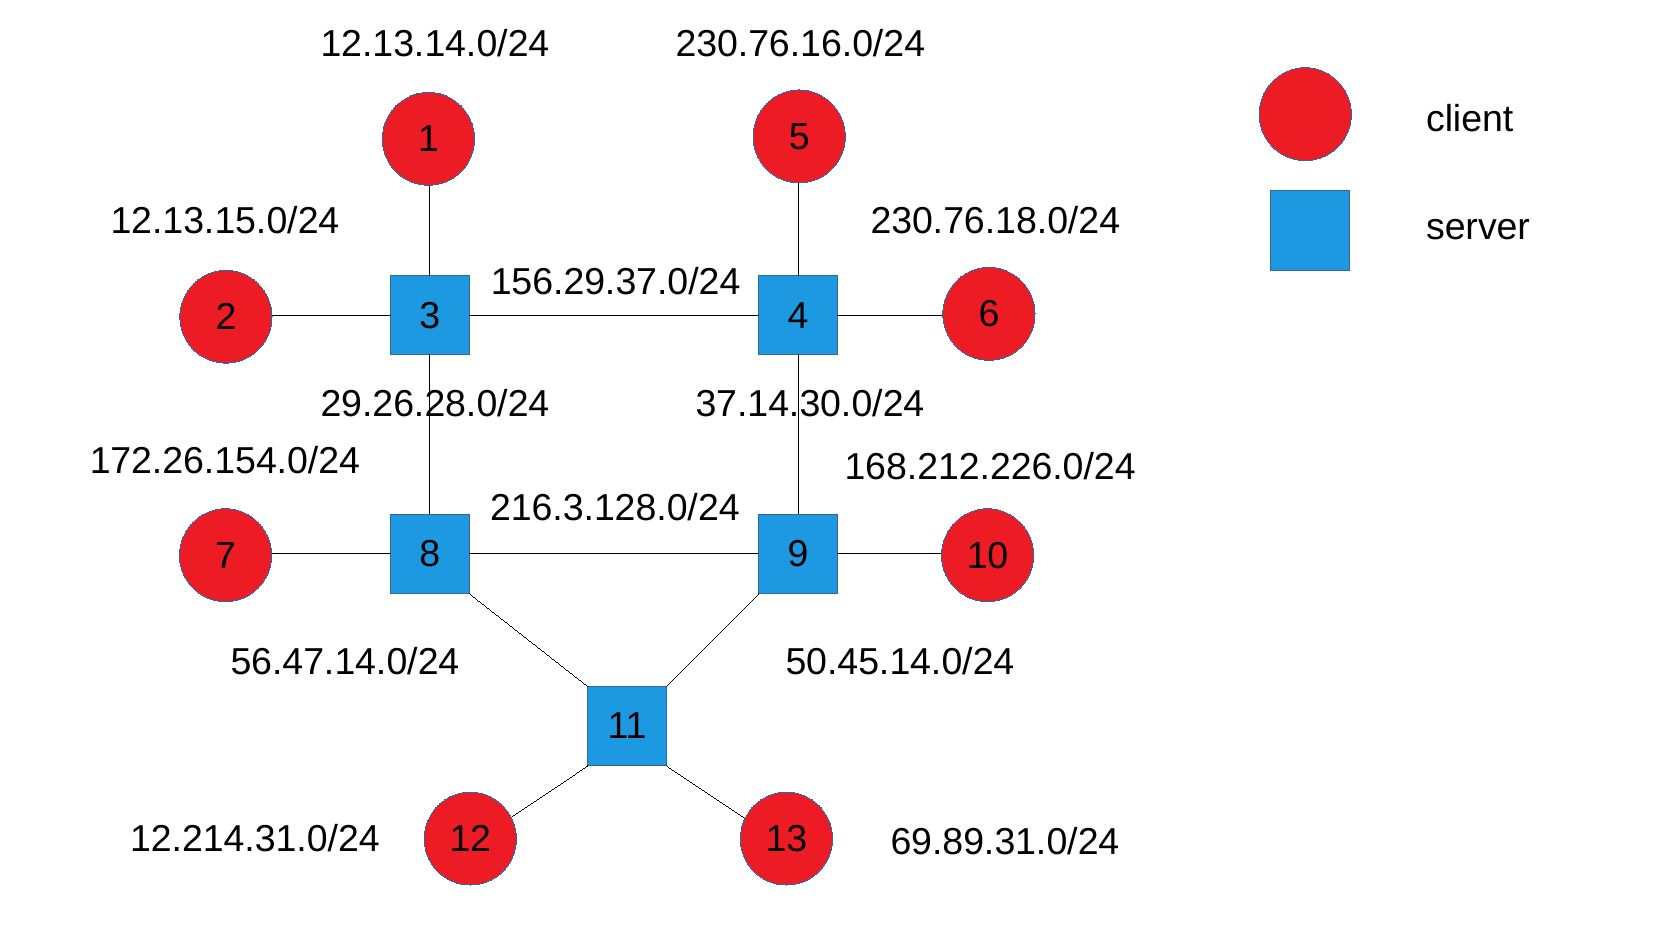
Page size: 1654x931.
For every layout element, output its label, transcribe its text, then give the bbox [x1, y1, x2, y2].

text_box 216.3.128.0/24 [450, 479, 781, 537]
text_box [1270, 190, 1350, 271]
text_box 6 [942, 267, 1036, 361]
text_box 12 [424, 792, 517, 886]
text_box [1259, 67, 1352, 161]
text_box 3 [390, 275, 470, 355]
text_box 7 [179, 508, 272, 602]
text_box 56.47.14.0/24 [180, 633, 511, 691]
text_box 172.26.154.0/24 [75, 432, 376, 490]
text_box 5 [753, 89, 846, 183]
text_box 230.76.18.0/24 [855, 192, 1136, 256]
text_box 12.214.31.0/24 [90, 810, 421, 867]
text_box 69.89.31.0/24 [840, 813, 1171, 871]
text_box server [1411, 198, 1652, 256]
text_box 4 [758, 275, 838, 355]
text_box client [1411, 90, 1652, 147]
text_box 11 [587, 686, 667, 766]
text_box 156.29.37.0/24 [475, 252, 756, 316]
text_box 8 [390, 514, 470, 594]
text_box 29.26.28.0/24 [270, 375, 601, 432]
text_box 50.45.14.0/24 [735, 633, 1066, 691]
text_box 168.212.226.0/24 [825, 438, 1156, 496]
text_box 13 [740, 792, 833, 886]
text_box 9 [758, 514, 838, 594]
text_box 230.76.16.0/24 [660, 15, 941, 78]
text_box 10 [941, 508, 1034, 602]
text_box 37.14.30.0/24 [645, 375, 976, 432]
text_box 1 [382, 92, 475, 186]
text_box 2 [179, 270, 273, 364]
text_box 12.13.14.0/24 [300, 15, 571, 78]
text_box 12.13.15.0/24 [90, 192, 361, 256]
